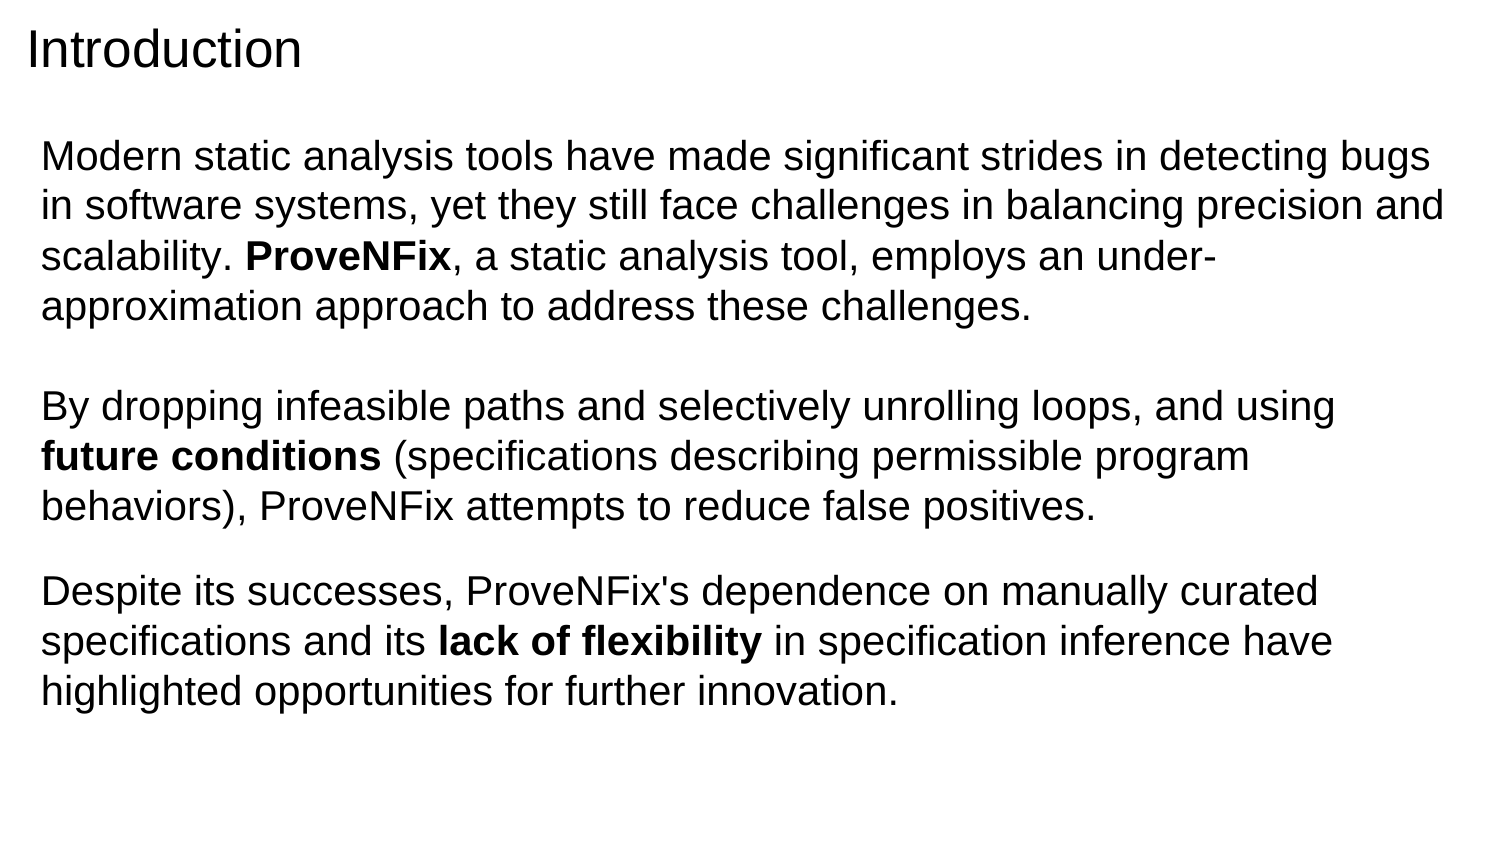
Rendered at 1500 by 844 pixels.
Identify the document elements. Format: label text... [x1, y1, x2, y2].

text_box Modern static analysis tools have made significant strides in detecting bugs in software systems, yet they still face challenges in balancing precision and scalability. ProveNFix, a static analysis tool, employs an under-approximation approach to address these challenges. By dropping infeasible paths and selectively unrolling loops, and using future conditions (specifications describing permissible program behaviors), ProveNFix attempts to reduce false positives. Despite its successes, ProveNFix's dependence on manually curated specifications and its lack of flexibility in specification inference have highlighted opportunities for further innovation. [25, 120, 1476, 727]
title Introduction [11, 0, 1409, 94]
